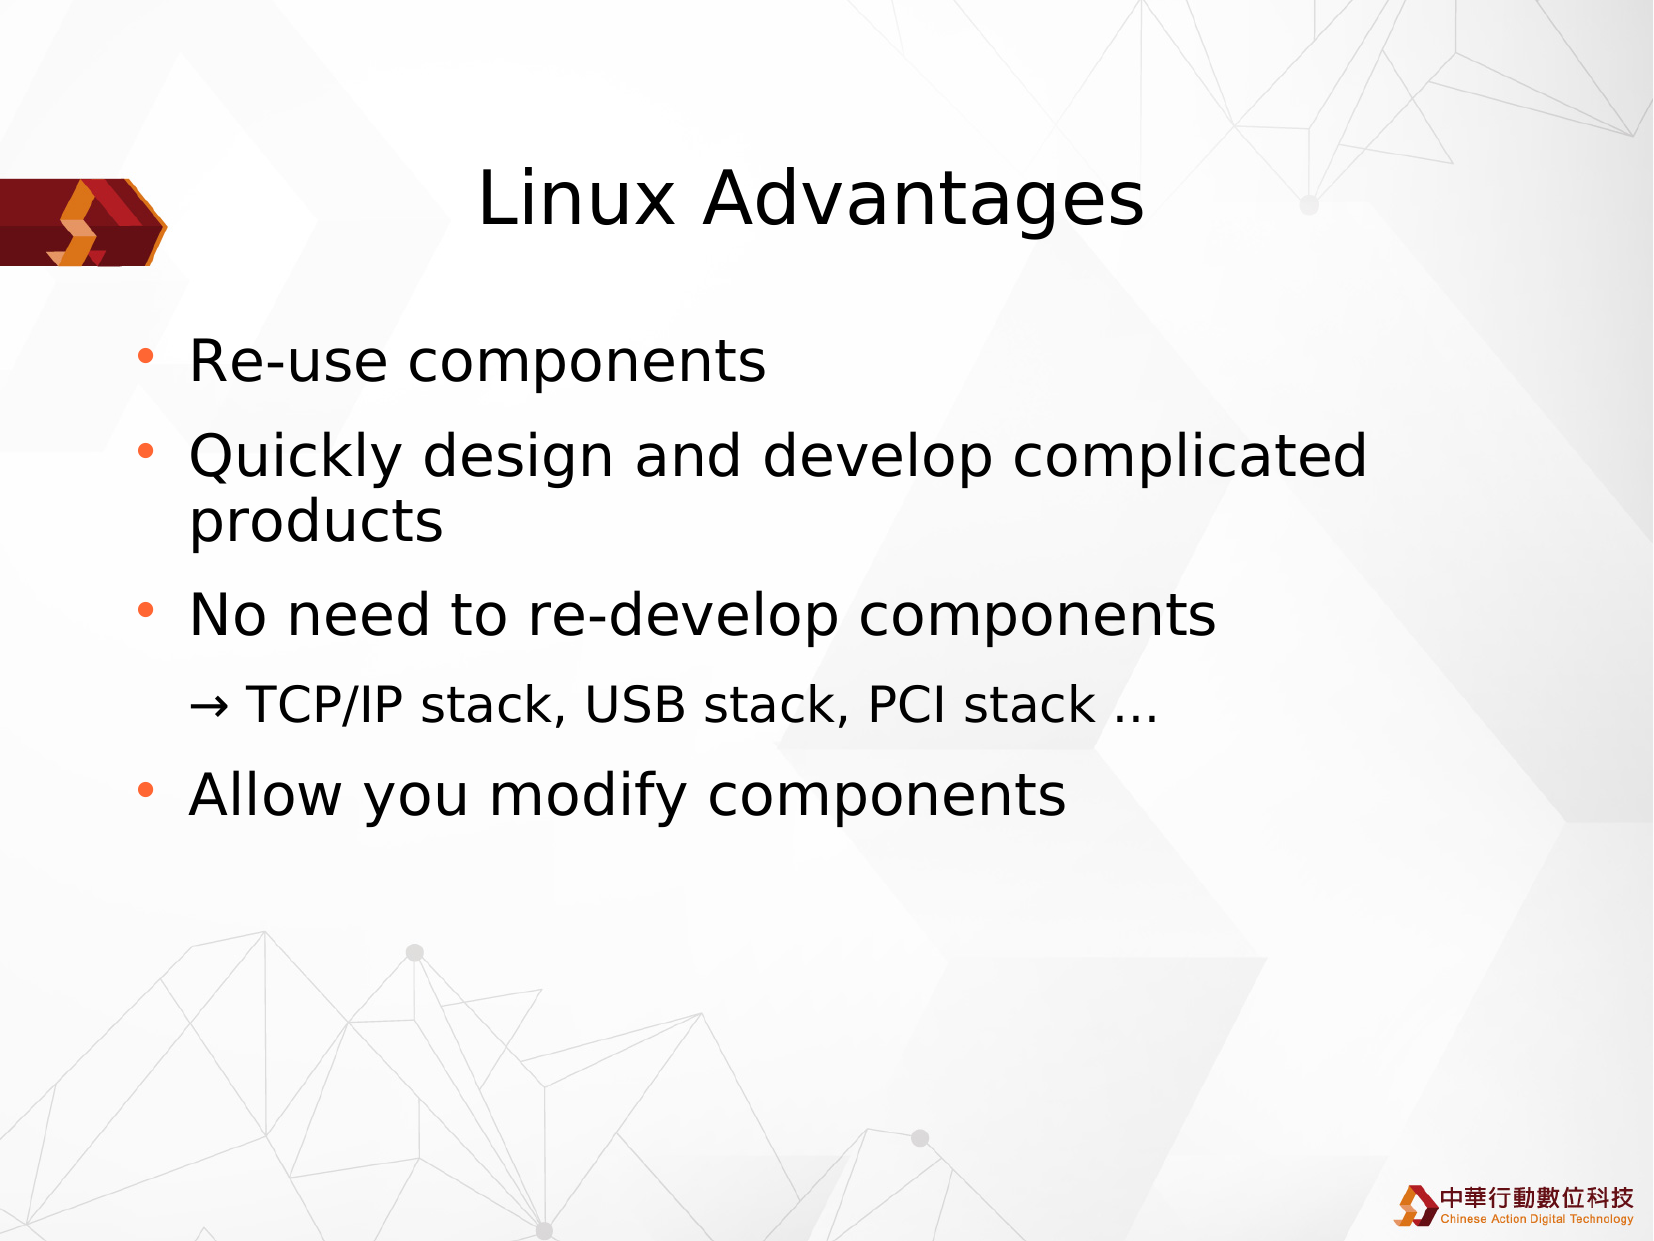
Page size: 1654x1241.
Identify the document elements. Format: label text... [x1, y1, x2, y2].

picture [0, 0, 1654, 1241]
list Re-use components Quickly design and develop complicated products No need to re-develop components → TCP/IP stack, USB stack, PCI stack ... Allow you modify components [118, 324, 1571, 1045]
title Linux Advantages [118, 112, 1506, 281]
